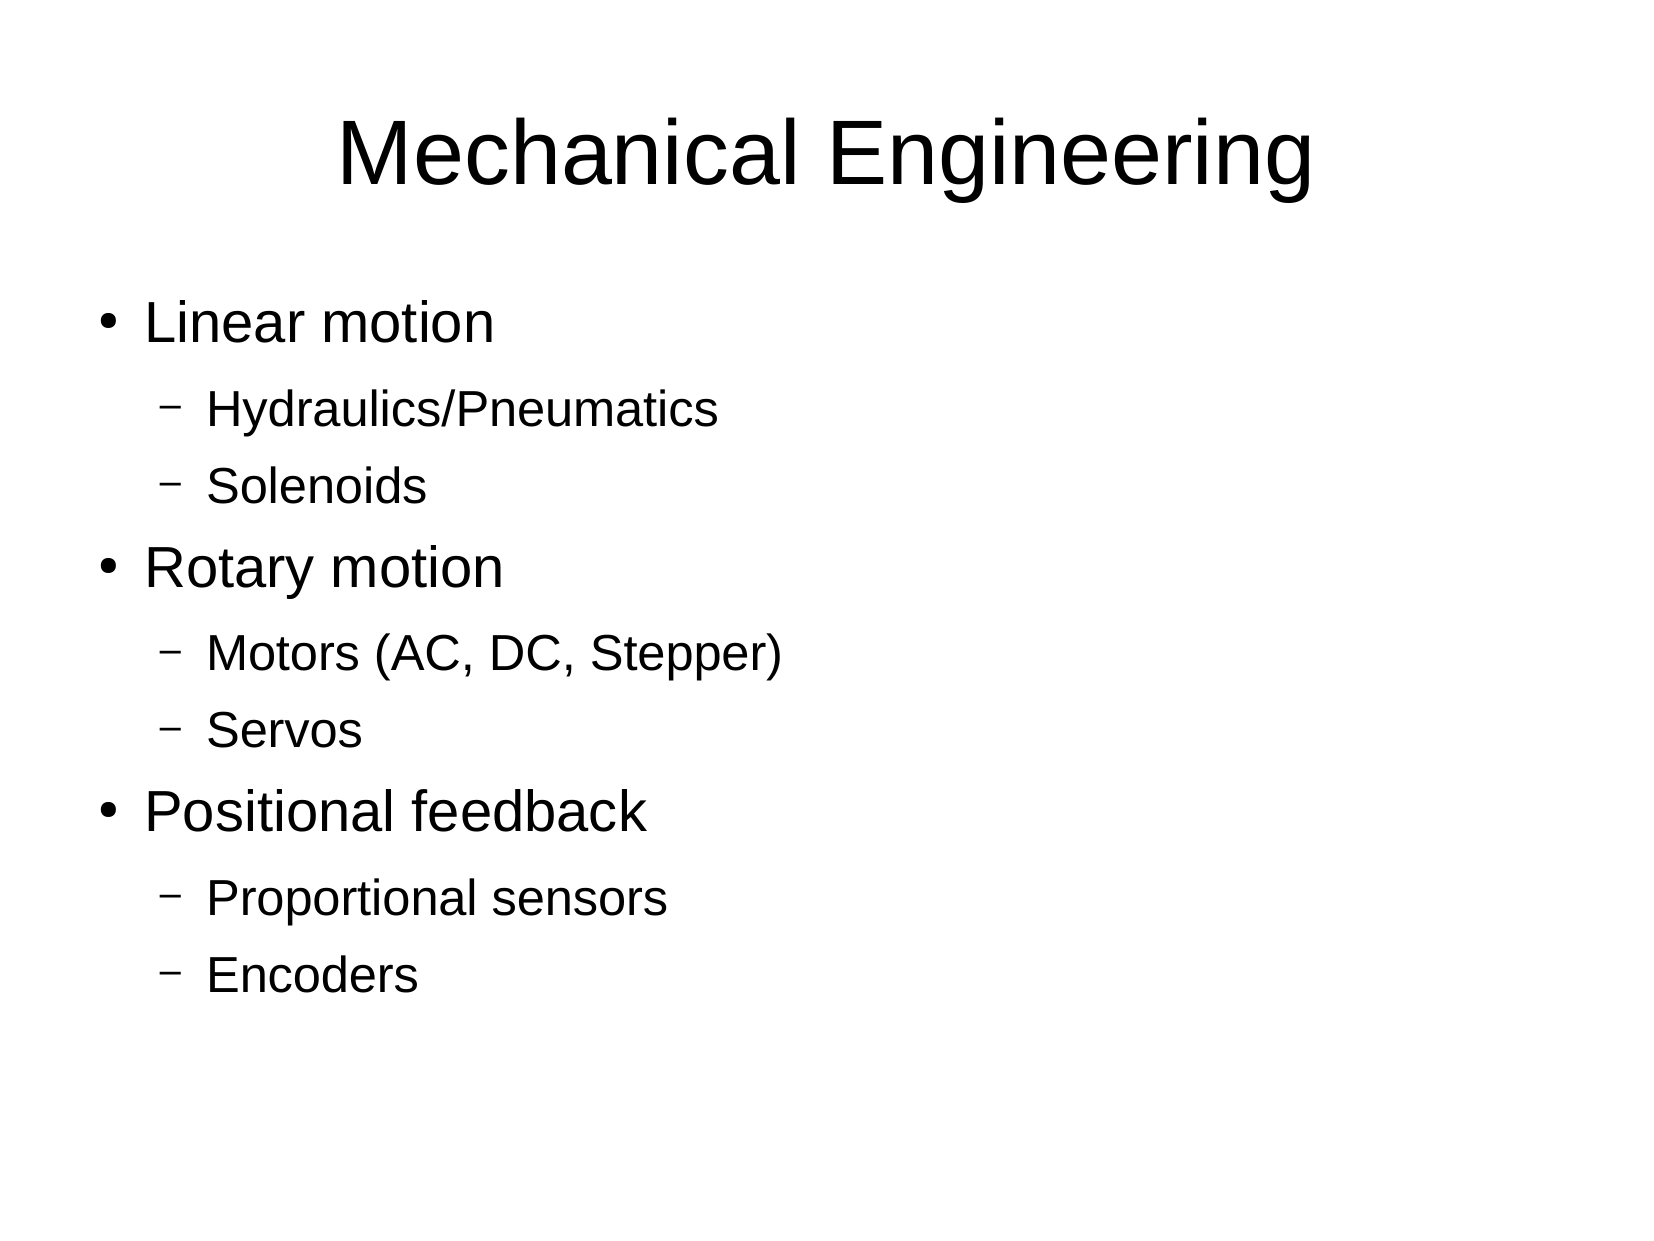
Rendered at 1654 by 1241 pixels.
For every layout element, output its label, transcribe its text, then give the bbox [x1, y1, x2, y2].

title Mechanical Engineering [82, 49, 1571, 257]
list Linear motion Hydraulics/Pneumatics Solenoids Rotary motion Motors (AC, DC, Stepper) Servos Positional feedback Proportional sensors Encoders [82, 290, 1571, 1010]
